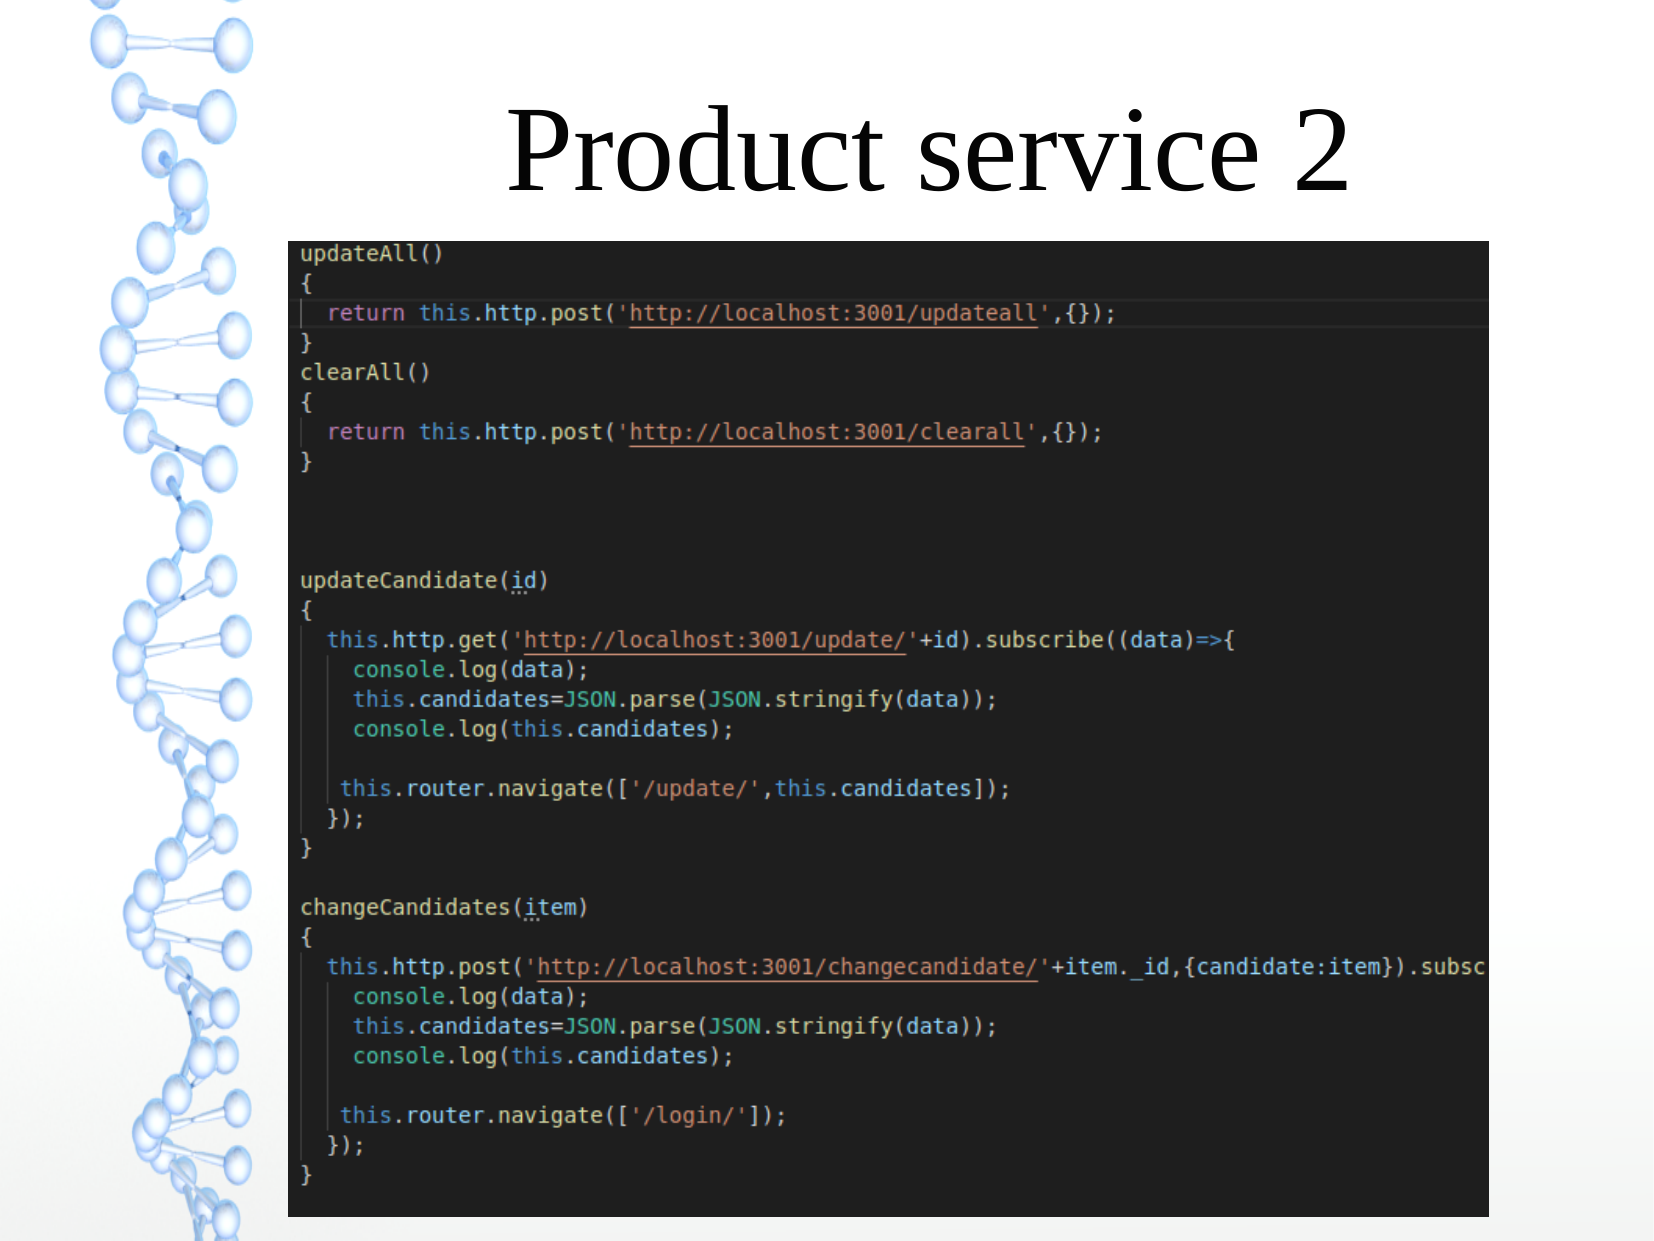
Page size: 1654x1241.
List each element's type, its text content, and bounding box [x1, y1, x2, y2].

picture [0, 0, 1654, 1241]
title Product service 2 [265, 47, 1595, 252]
